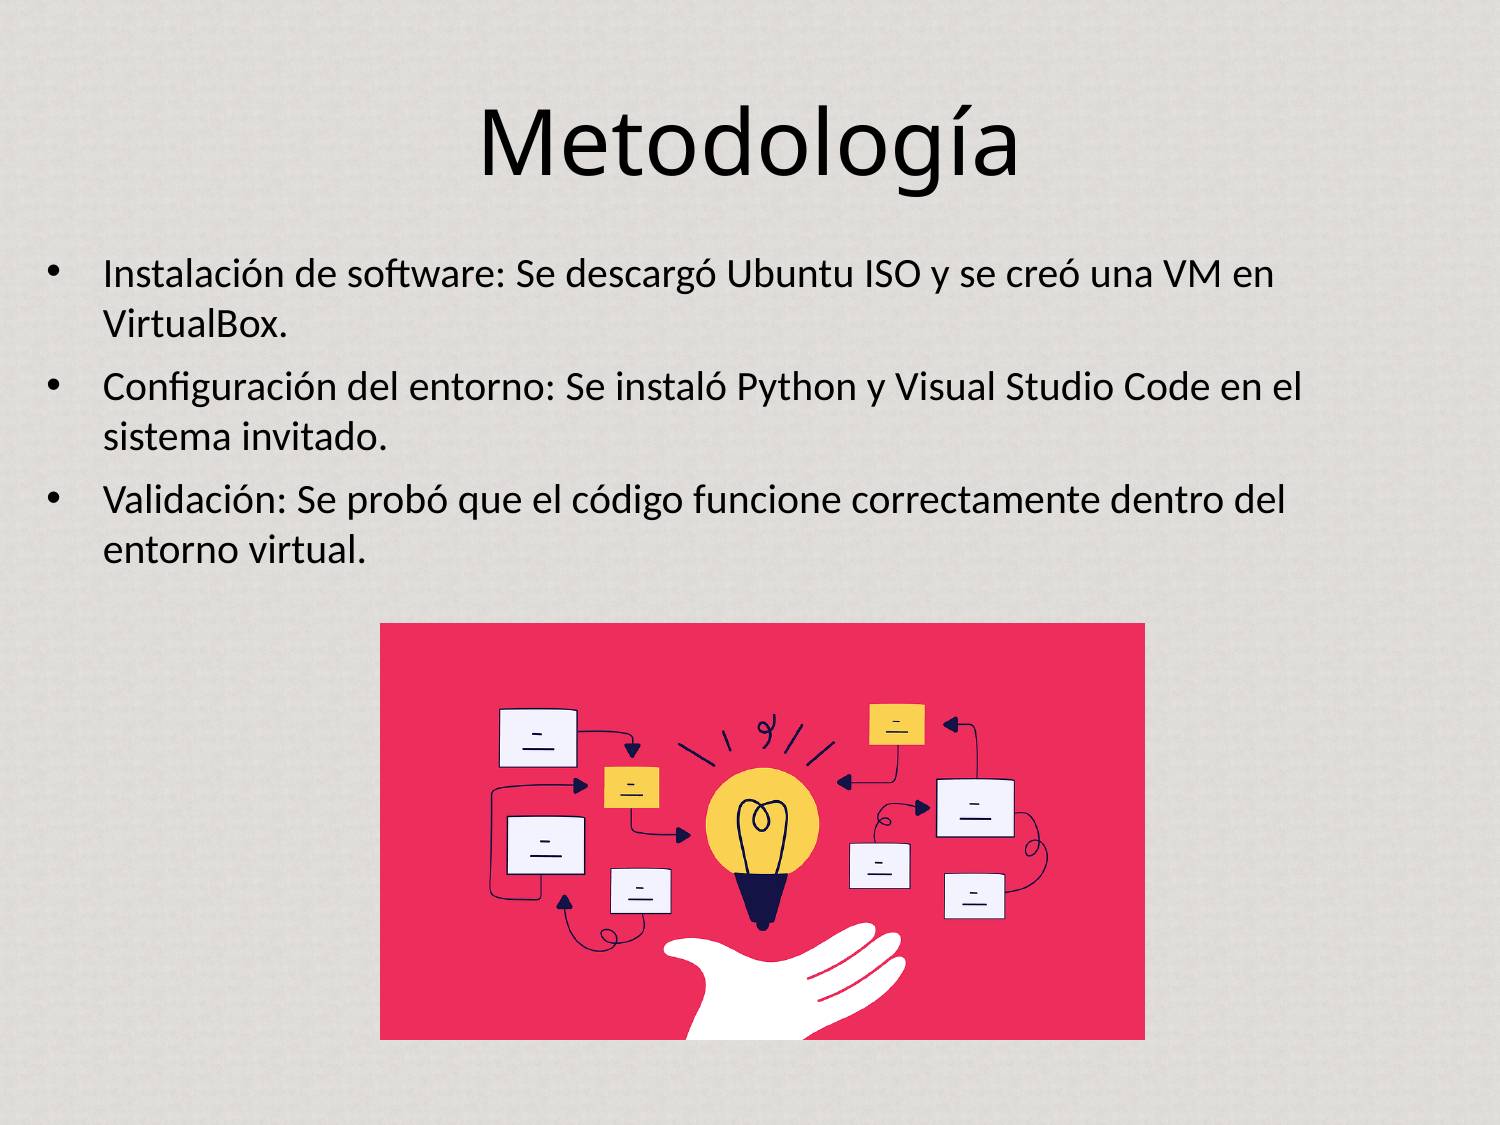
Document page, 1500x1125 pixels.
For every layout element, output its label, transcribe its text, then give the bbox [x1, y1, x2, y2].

picture [0, 0, 1500, 1125]
list Instalación de software: Se descargó Ubuntu ISO y se creó una VM en VirtualBox. Configuración del entorno: Se instaló Python y Visual Studio Code en el sistema invitado. Validación: Se probó que el código funcione correctamente dentro del entorno virtual. [31, 174, 1382, 918]
title Metodología [75, 45, 1425, 233]
